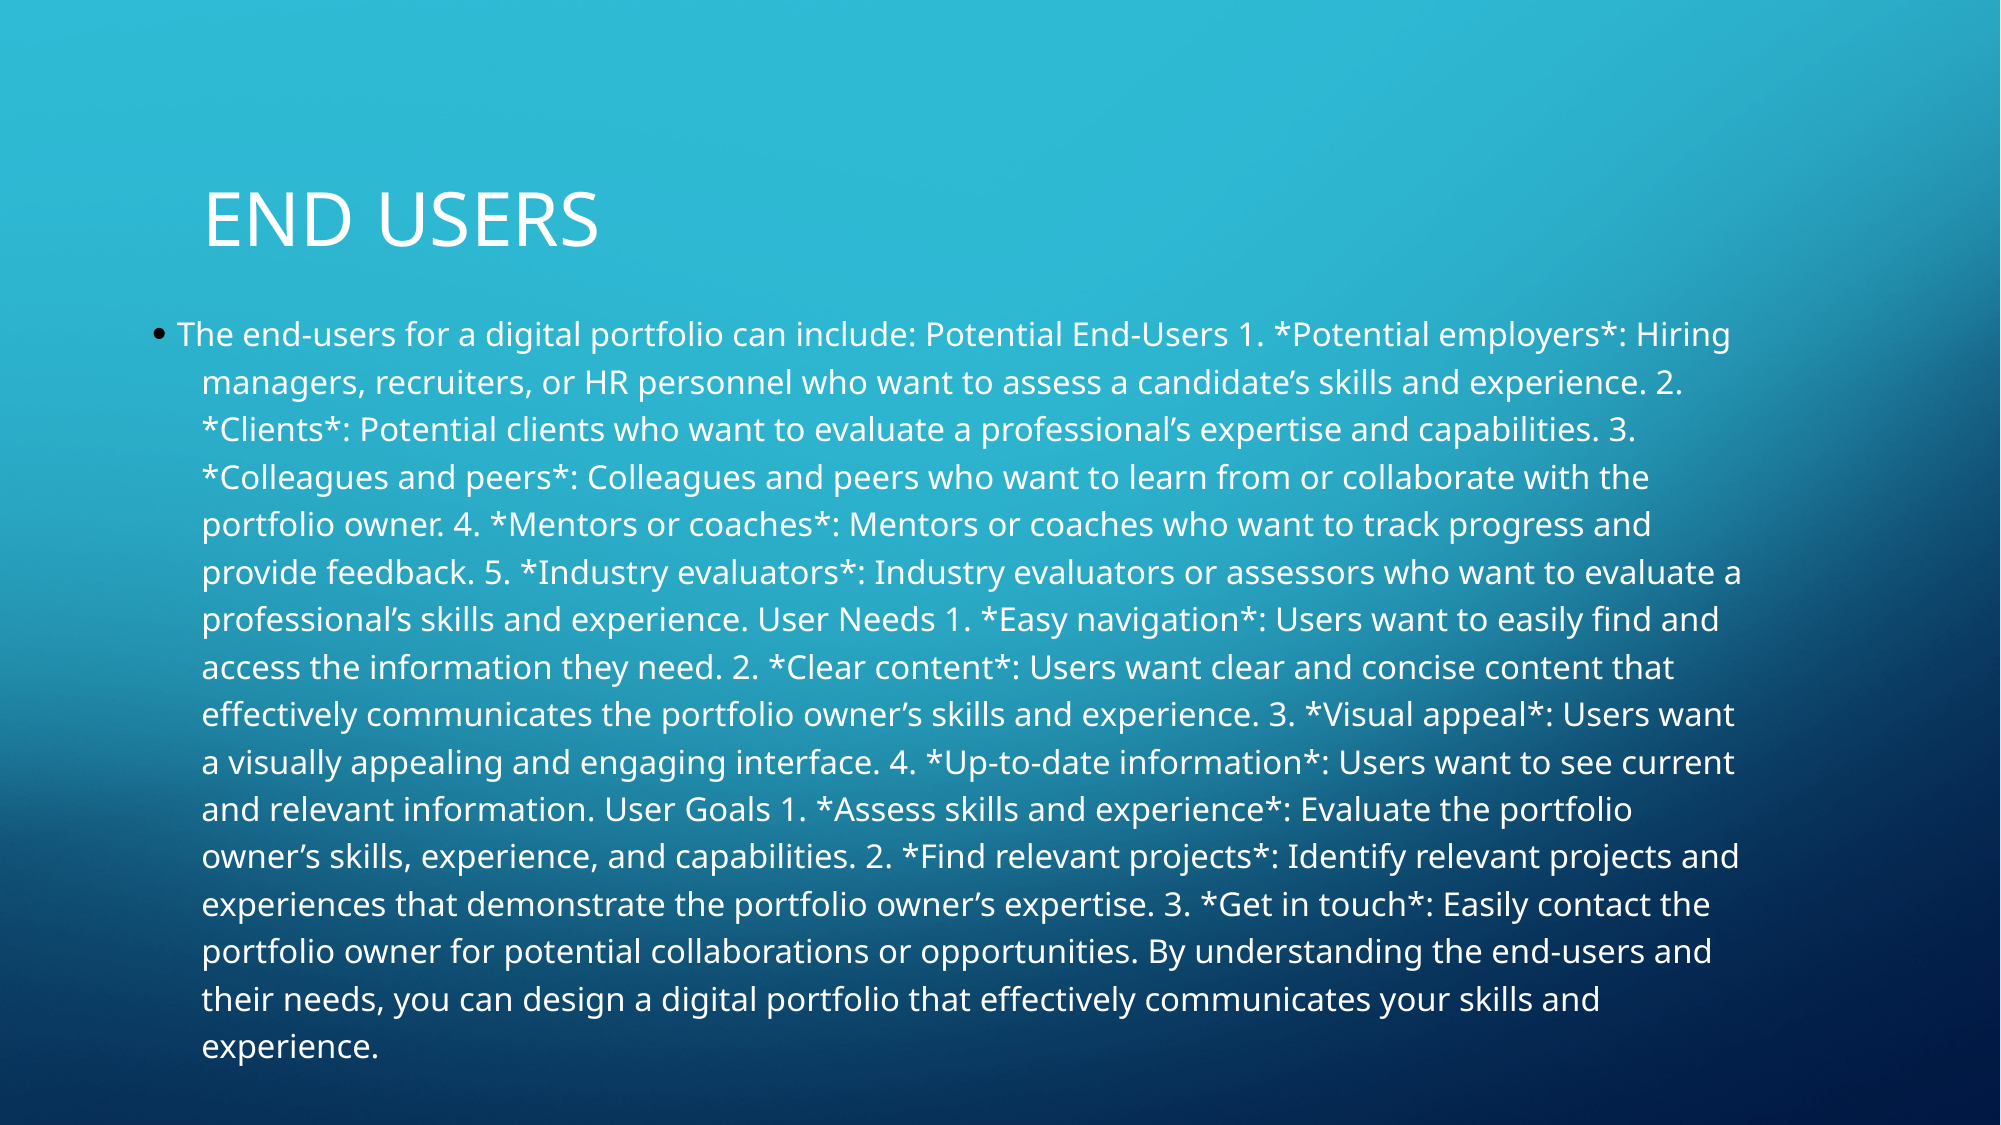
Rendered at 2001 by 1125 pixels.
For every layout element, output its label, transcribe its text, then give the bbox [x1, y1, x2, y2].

list The end-users for a digital portfolio can include: Potential End-Users 1. *Potential employers*: Hiring managers, recruiters, or HR personnel who want to assess a candidate’s skills and experience. 2. *Clients*: Potential clients who want to evaluate a professional’s expertise and capabilities. 3. *Colleagues and peers*: Colleagues and peers who want to learn from or collaborate with the portfolio owner. 4. *Mentors or coaches*: Mentors or coaches who want to track progress and provide feedback. 5. *Industry evaluators*: Industry evaluators or assessors who want to evaluate a professional’s skills and experience. User Needs 1. *Easy navigation*: Users want to easily find and access the information they need. 2. *Clear content*: Users want clear and concise content that effectively communicates the portfolio owner’s skills and experience. 3. *Visual appeal*: Users want a visually appealing and engaging interface. 4. *Up-to-date information*: Users want to see current and relevant information. User Goals 1. *Assess skills and experience*: Evaluate the portfolio owner’s skills, experience, and capabilities. 2. *Find relevant projects*: Identify relevant projects and experiences that demonstrate the portfolio owner’s expertise. 3. *Get in touch*: Easily contact the portfolio owner for potential collaborations or opportunities. By understanding the end-users and their needs, you can design a digital portfolio that effectively communicates your skills and experience. [137, 298, 1763, 1082]
title END USERS [187, 101, 1813, 344]
